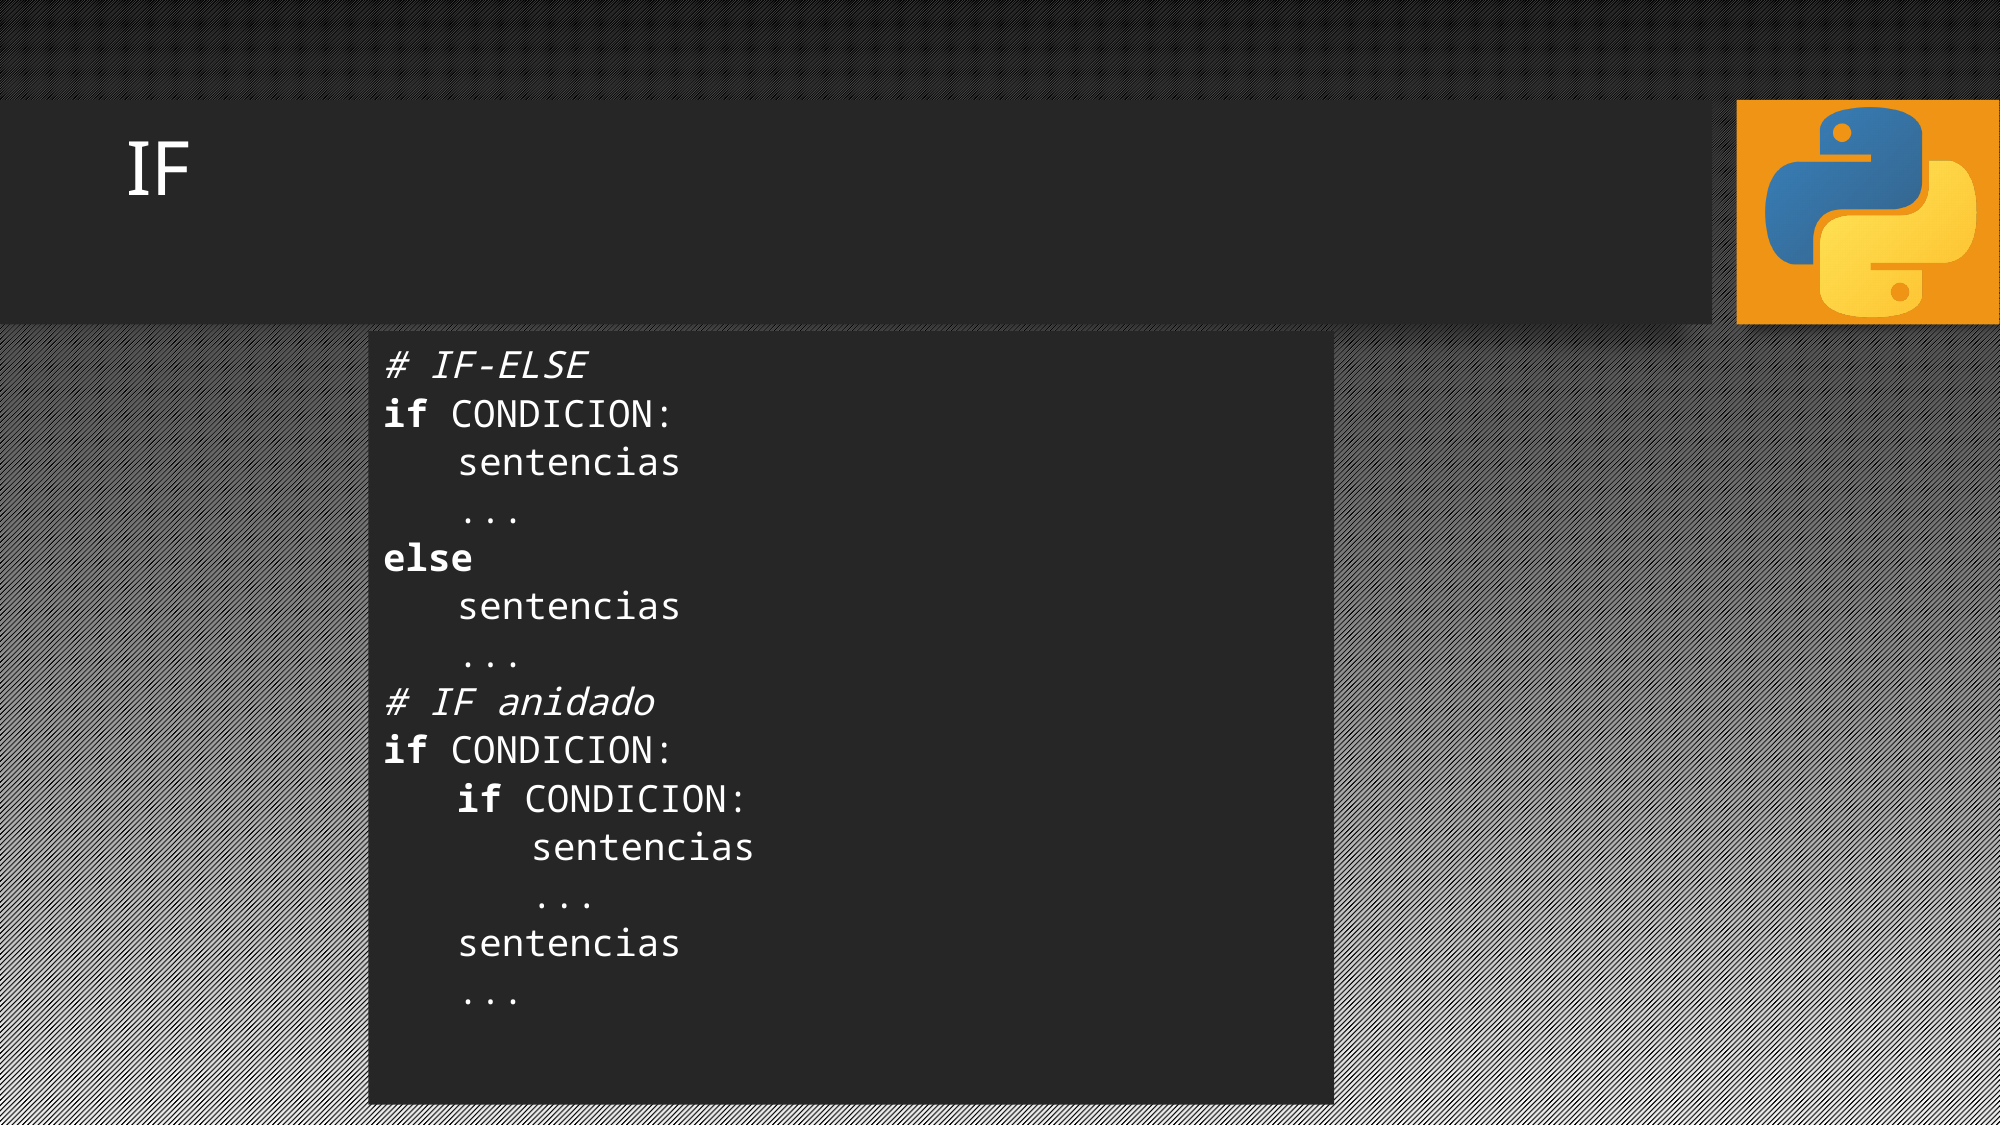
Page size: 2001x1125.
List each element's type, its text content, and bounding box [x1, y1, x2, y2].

title IF [111, 123, 1689, 301]
text_box # IF-ELSE if CONDICION: sentencias ... else sentencias ... # IF anidado if CONDICION: if CONDICION: sentencias ... sentencias ... [368, 331, 1335, 1105]
list [111, 383, 368, 1078]
picture [1765, 107, 1977, 318]
list [1335, 383, 1879, 1078]
picture [0, 0, 2000, 1125]
